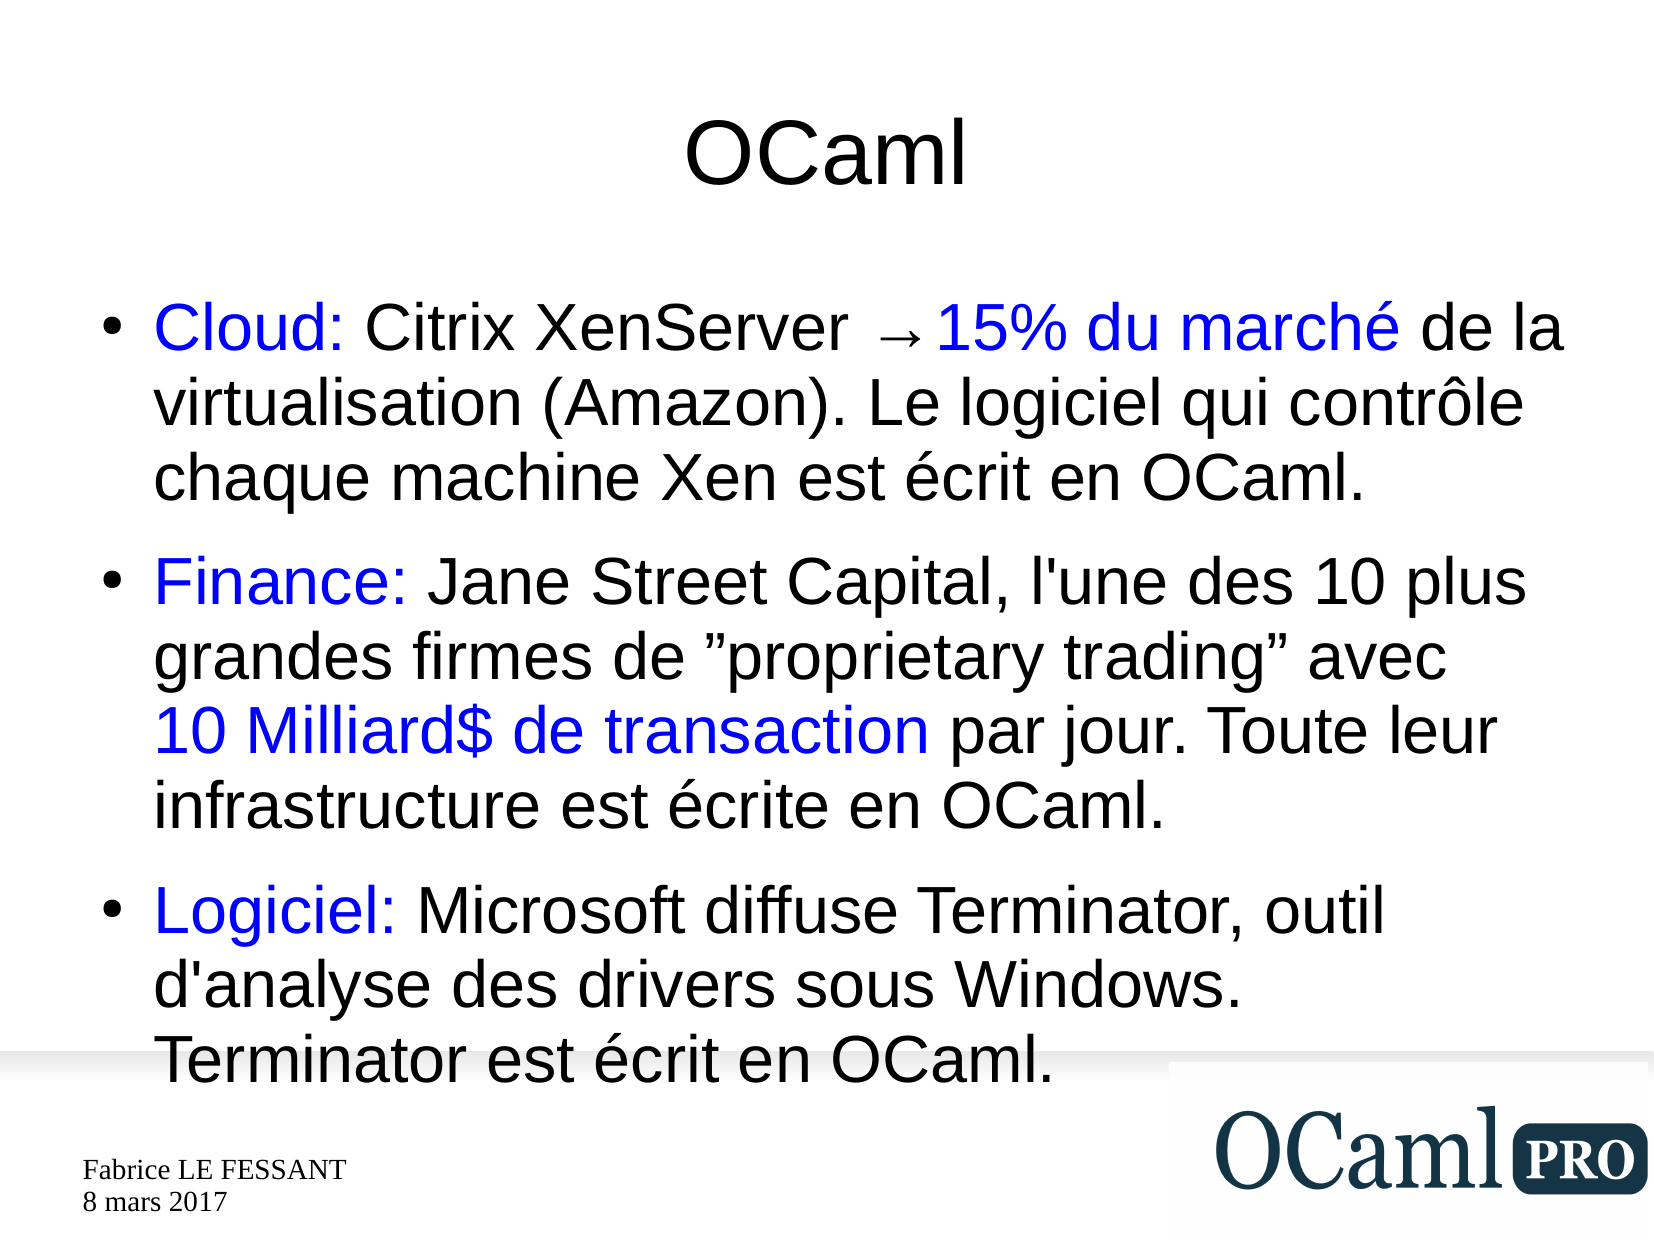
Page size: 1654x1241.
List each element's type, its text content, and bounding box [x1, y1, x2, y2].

title OCaml [82, 49, 1571, 257]
list Cloud: Citrix XenServer →15% du marché de la virtualisation (Amazon). Le logiciel qui contrôle chaque machine Xen est écrit en OCaml. Finance: Jane Street Capital, l'une des 10 plus grandes firmes de ”proprietary trading” avec 10 Milliard$ de transaction par jour. Toute leur infrastructure est écrite en OCaml. Logiciel: Microsoft diffuse Terminator, outil d'analyse des drivers sous Windows. Terminator est écrit en OCaml. [82, 290, 1571, 1109]
picture [1169, 1062, 1648, 1240]
